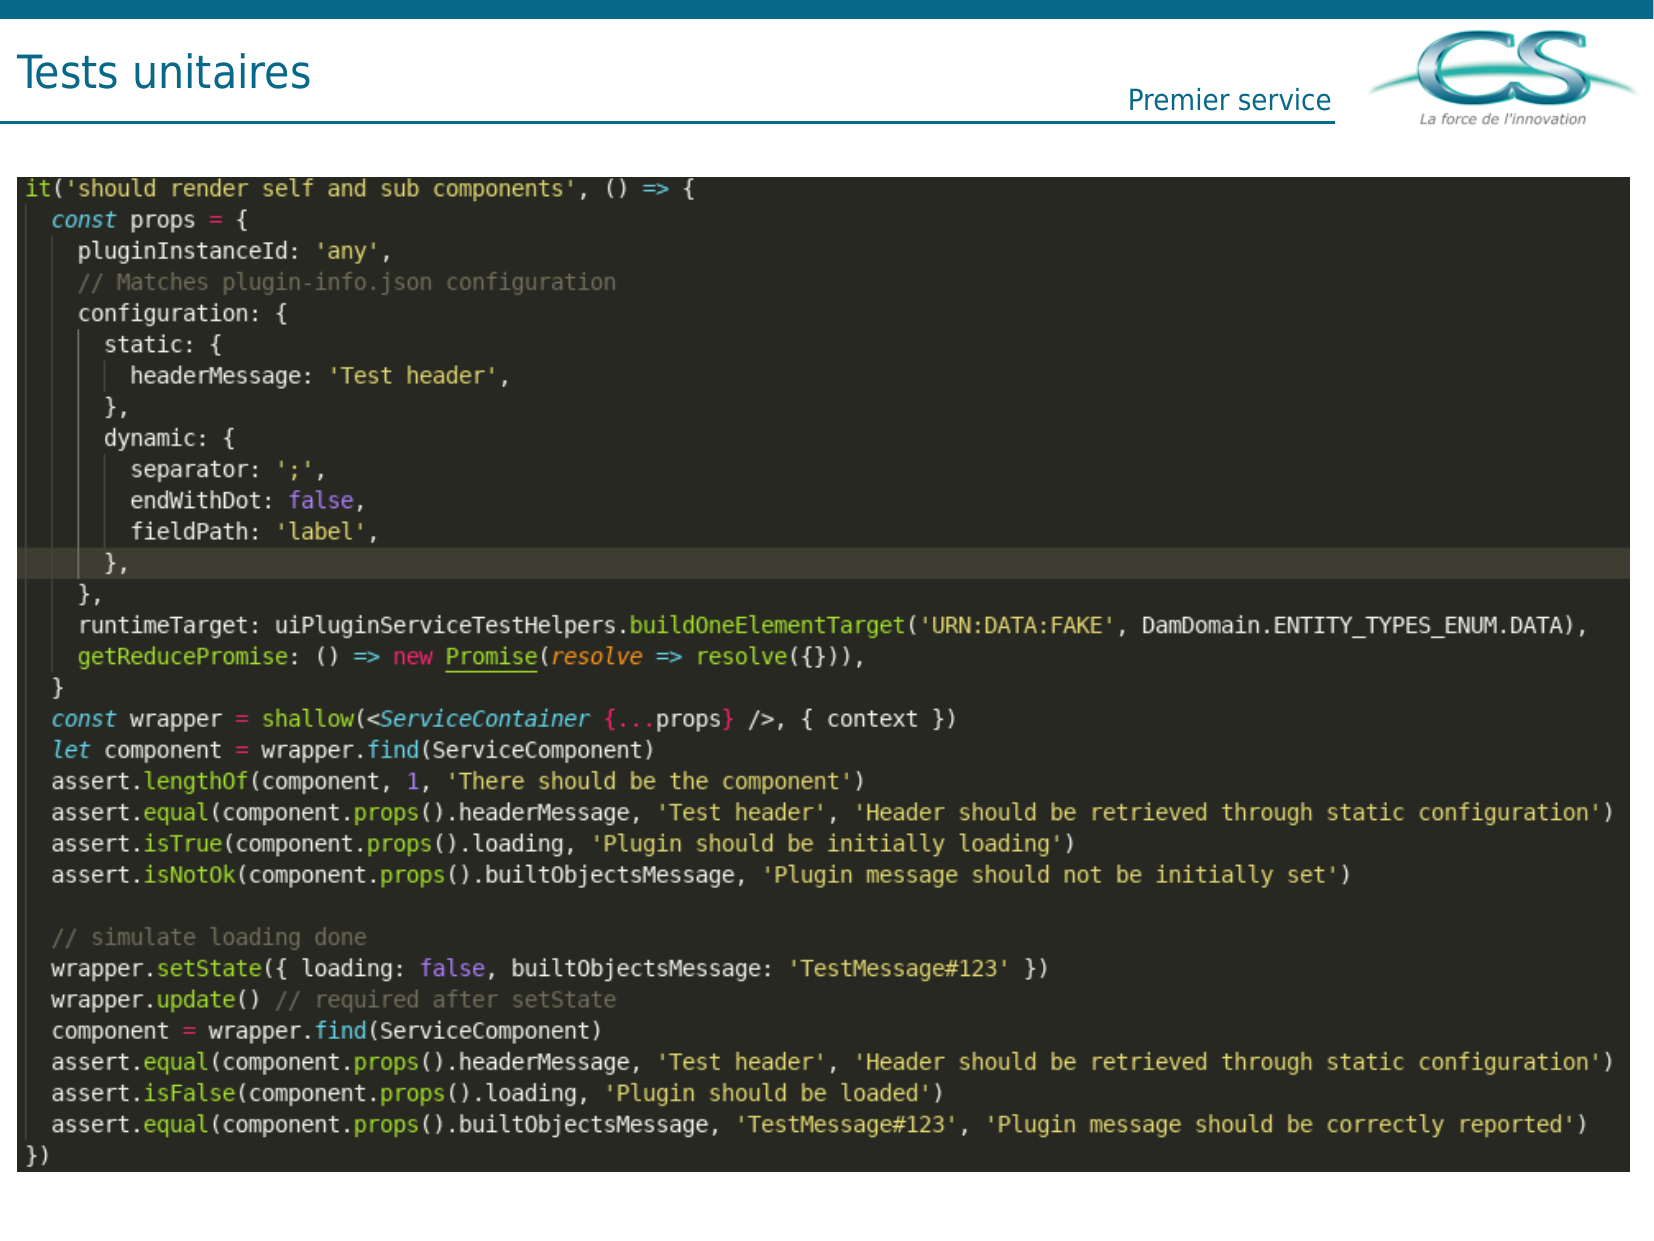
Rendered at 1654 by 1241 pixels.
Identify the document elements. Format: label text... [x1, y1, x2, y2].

text_box Premier service [1116, 71, 1359, 164]
title Tests unitaires [17, 46, 1368, 106]
picture [1368, 28, 1642, 128]
picture [17, 177, 1630, 1172]
